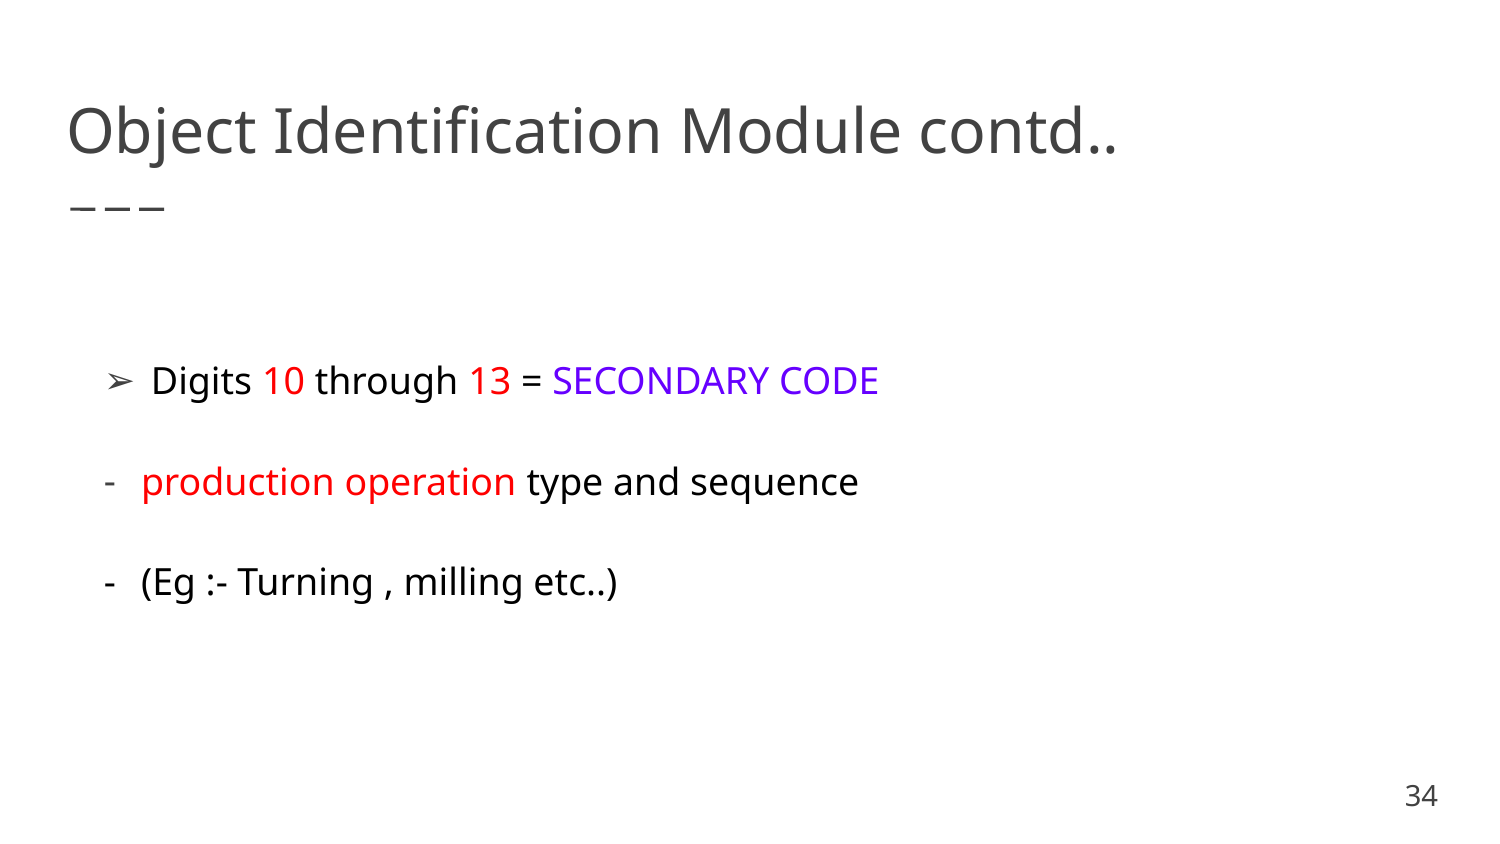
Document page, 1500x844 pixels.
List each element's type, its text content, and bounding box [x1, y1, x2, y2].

slide_number <number> [1389, 764, 1480, 830]
title Object Identification Module contd.. [51, 33, 1449, 182]
list Digits 10 through 13 = SECONDARY CODE production operation type and sequence (Eg :- Turning , milling etc..) [51, 240, 1449, 750]
